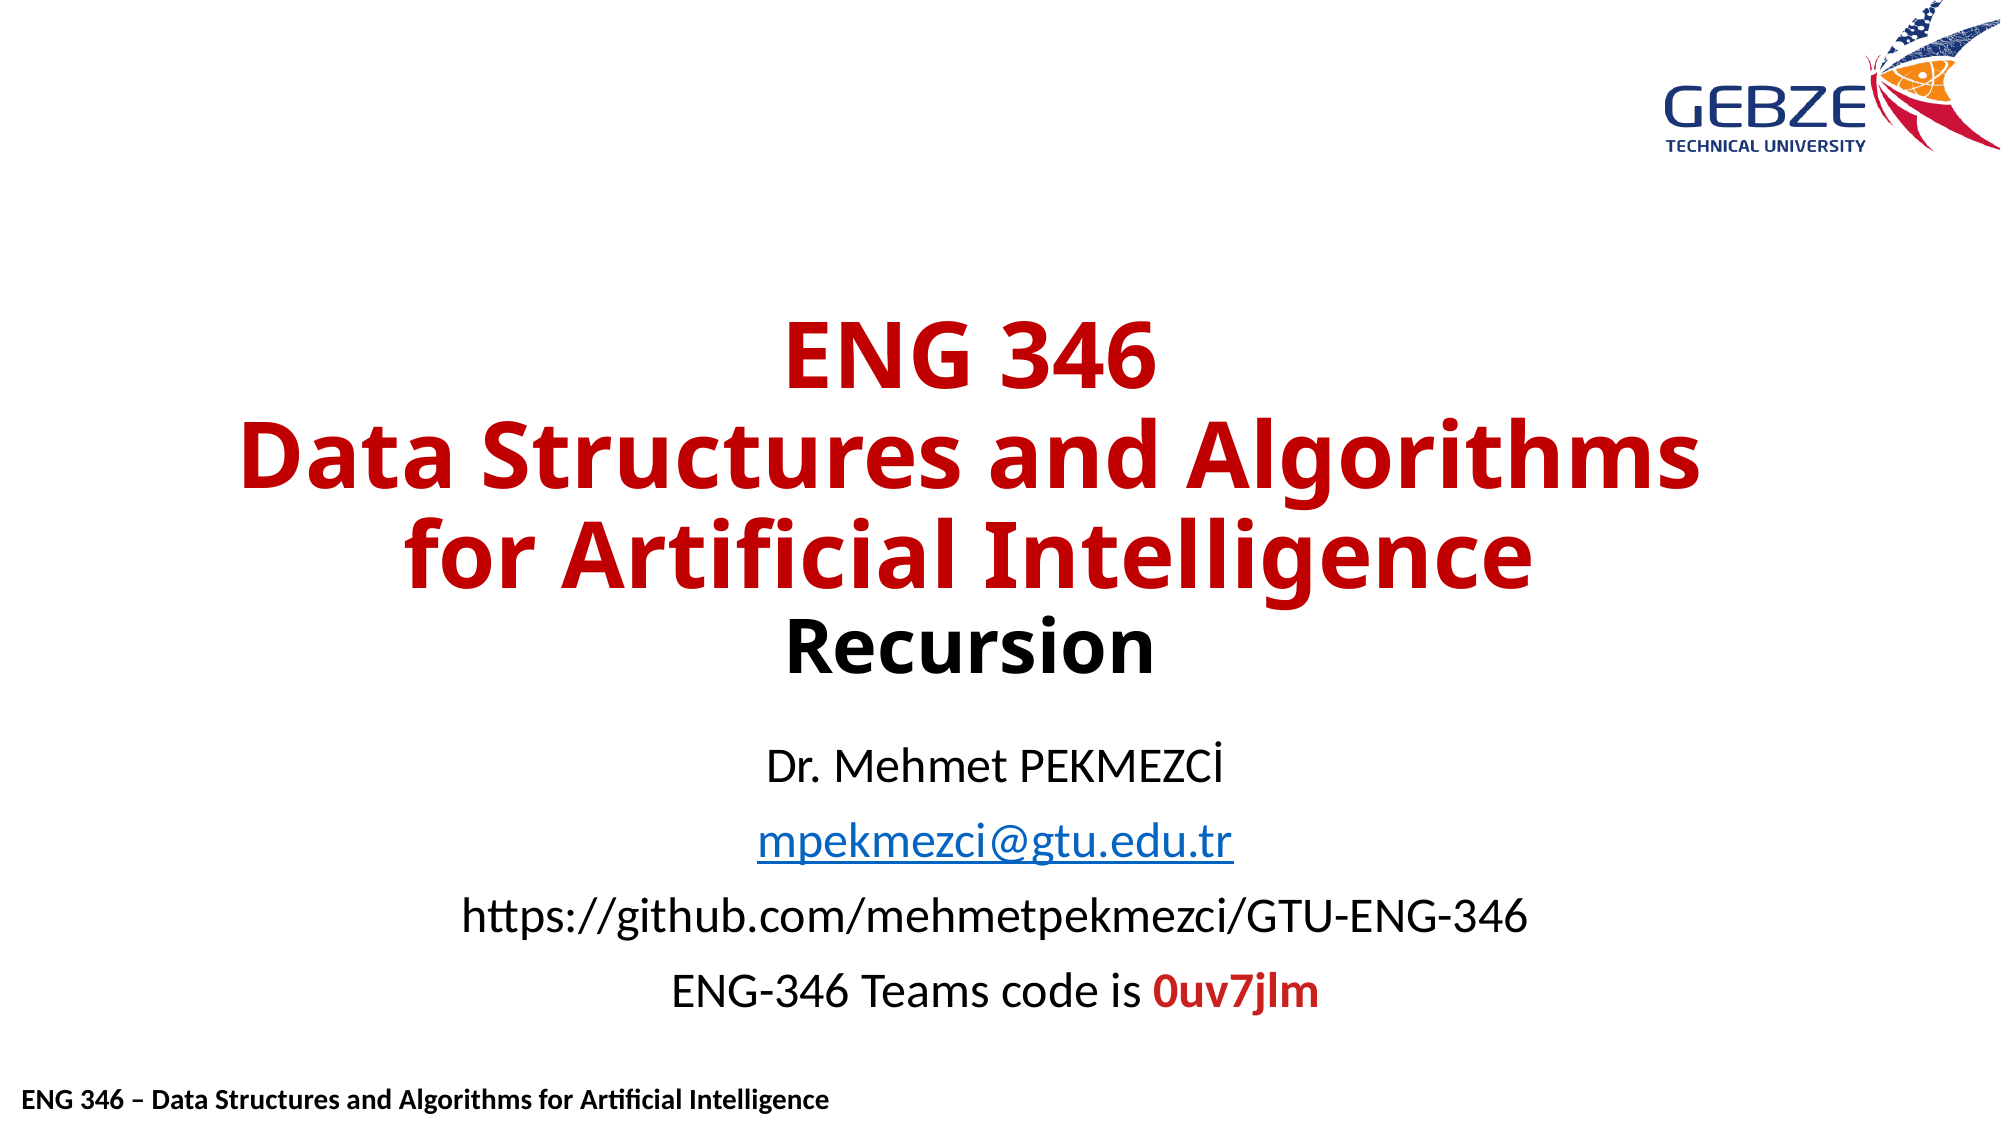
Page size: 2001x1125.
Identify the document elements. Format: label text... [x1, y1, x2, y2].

title ENG 346 Data Structures and Algorithms for Artificial Intelligence Recursion [219, 205, 1720, 698]
subtitle Dr. Mehmet PEKMEZCİ mpekmezci@gtu.edu.tr https://github.com/mehmetpekmezci/GTU-ENG-346 ENG-346 Teams code is 0uv7jlm [245, 731, 1746, 897]
picture [1665, 0, 2001, 152]
